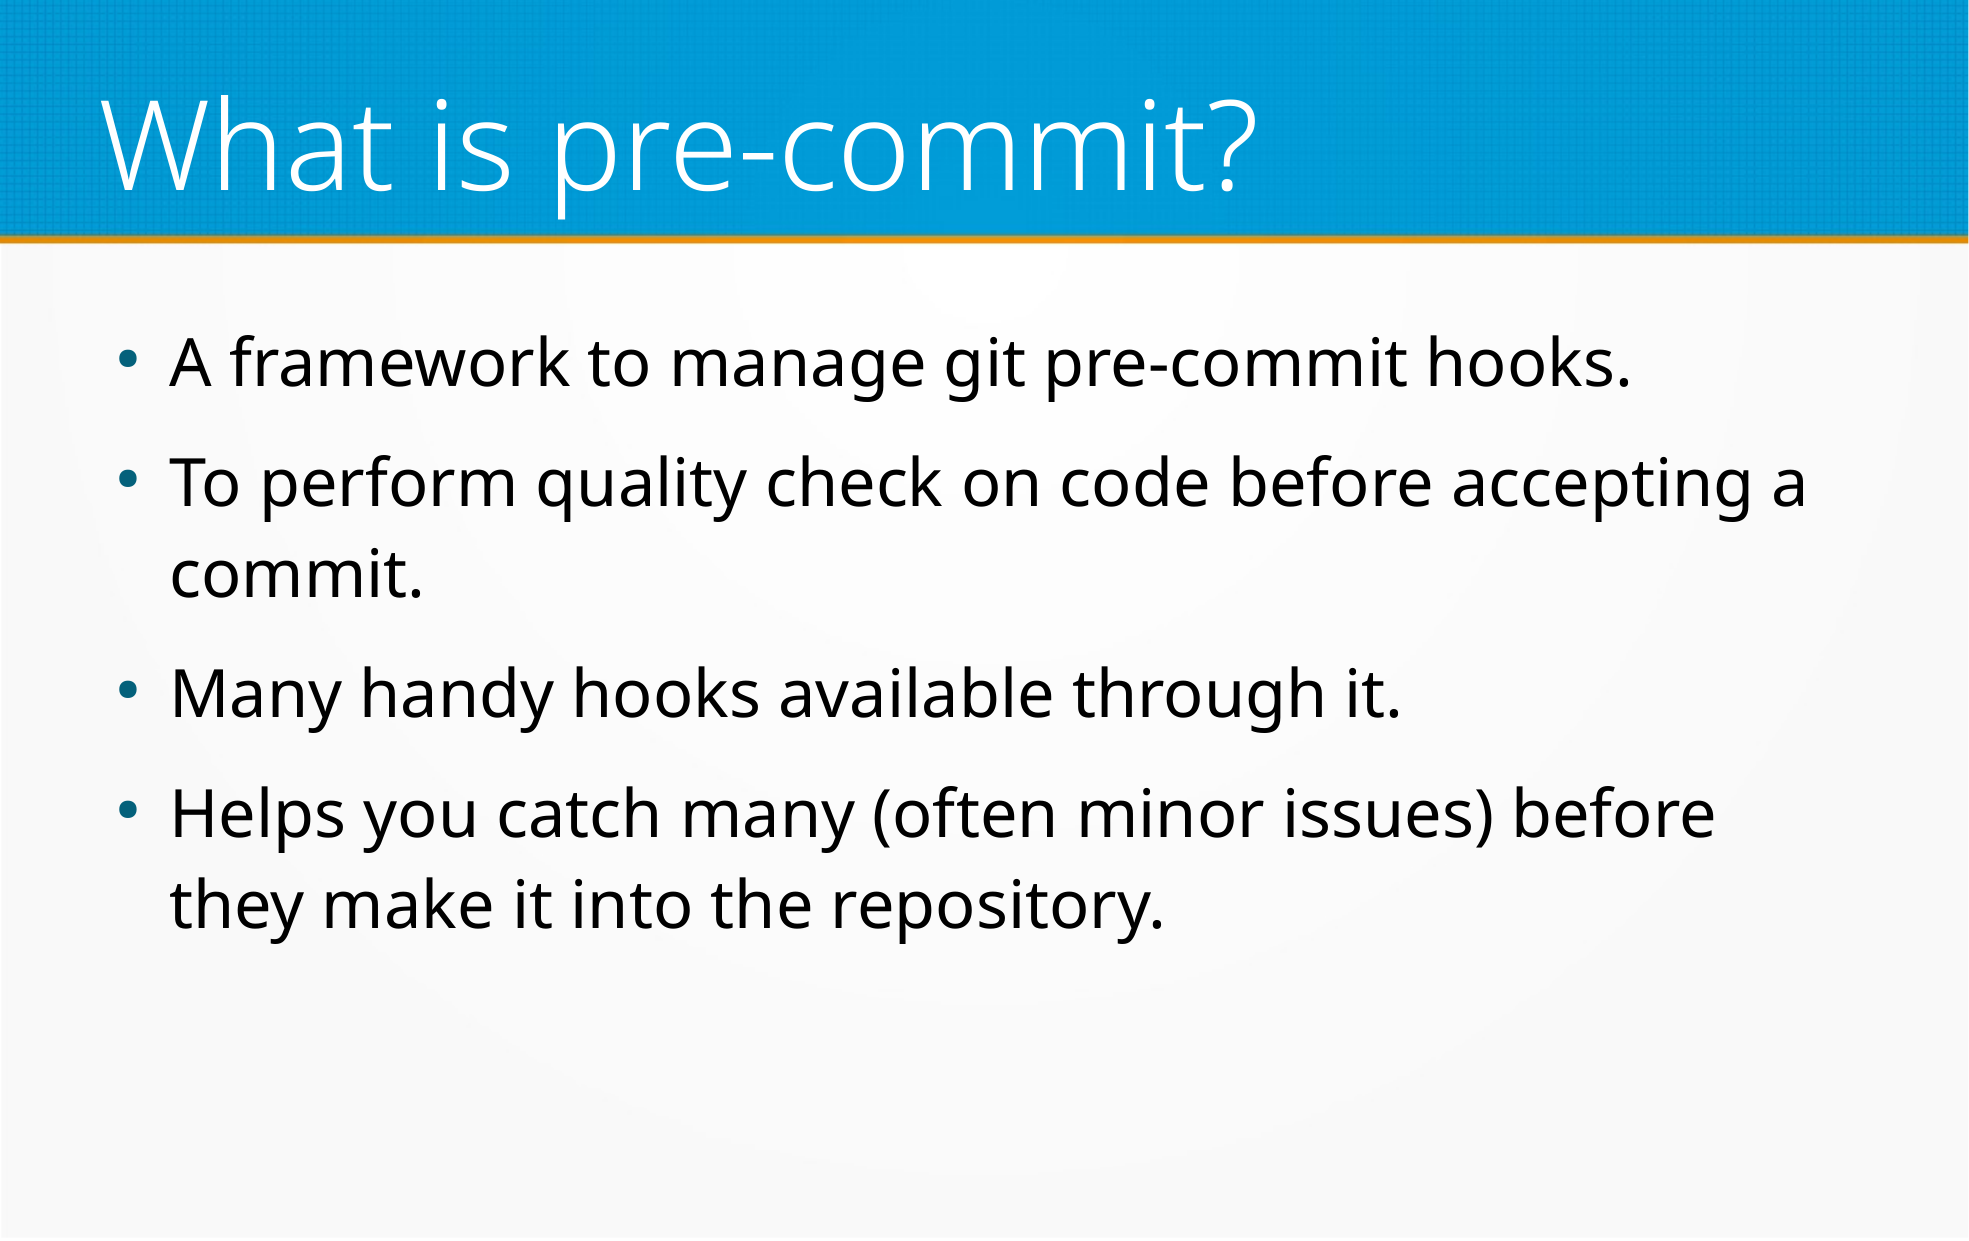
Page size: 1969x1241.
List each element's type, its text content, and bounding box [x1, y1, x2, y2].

picture [0, 233, 1969, 1241]
list A framework to manage git pre-commit hooks. To perform quality check on code before accepting a commit. Many handy hooks available through it. Helps you catch many (often minor issues) before they make it into the repository. [98, 315, 1861, 1081]
title What is pre-commit? [98, 19, 1870, 227]
